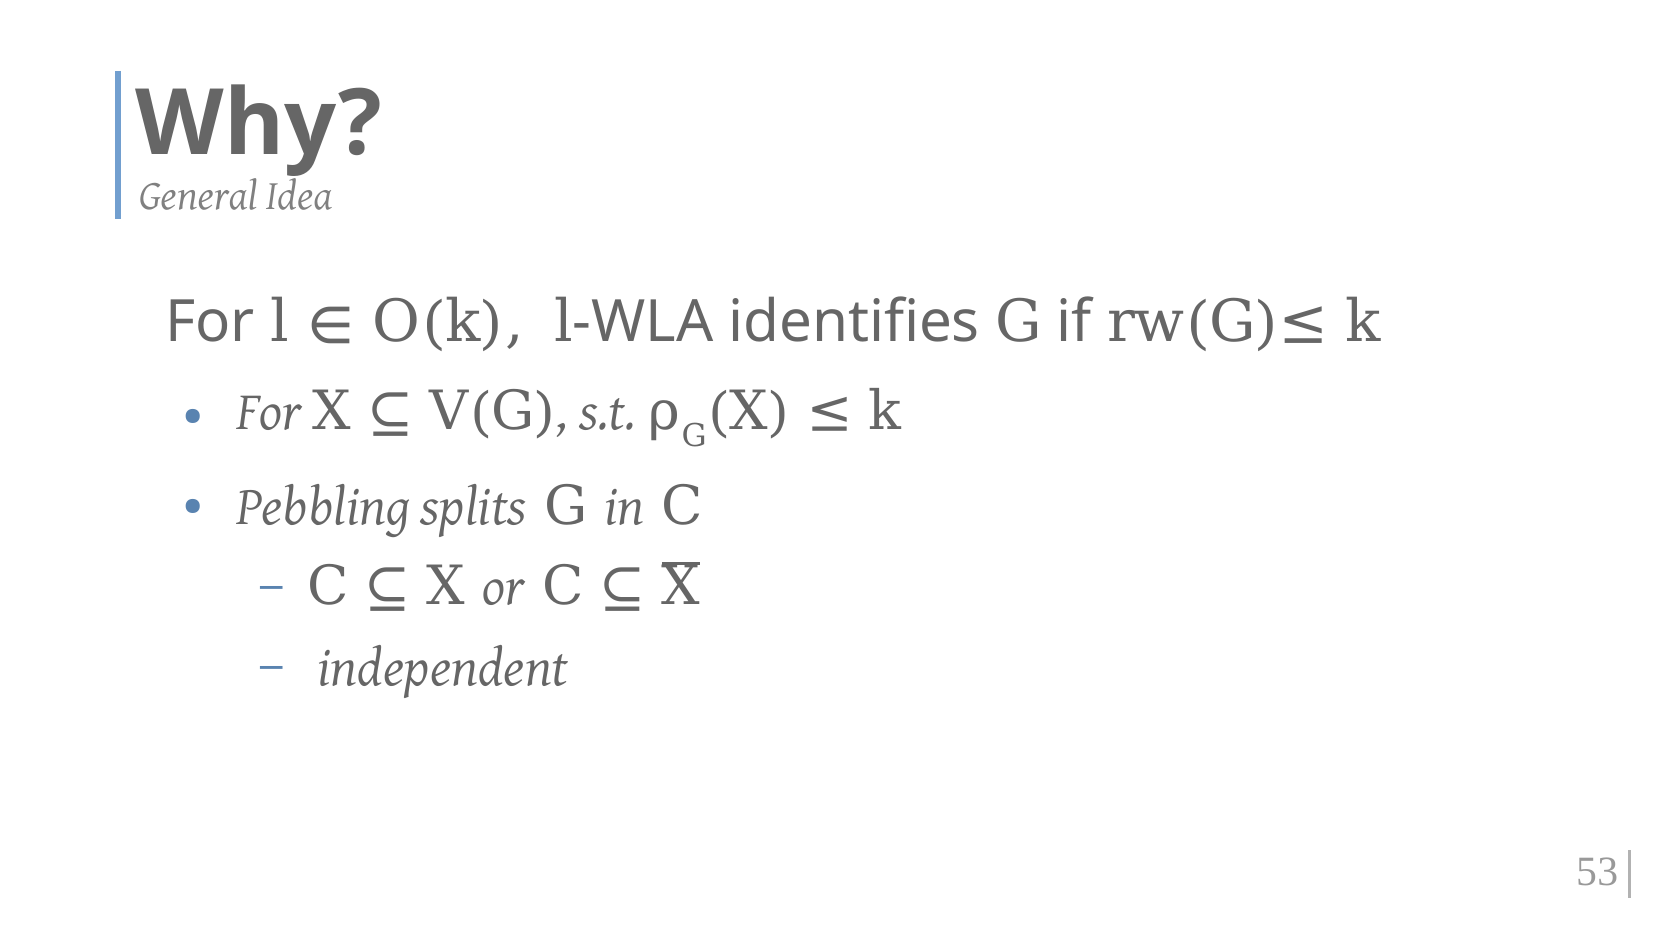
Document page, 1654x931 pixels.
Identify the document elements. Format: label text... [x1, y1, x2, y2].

title Why? [135, 60, 1601, 178]
list For l ∈ O(k), l-WLA identifies G if rw(G)≤ k For X ⊆ V(G), s.t. ρG(X) ≤ k Pebbling splits G in C C ⊆ X or C ⊆ X independent [94, 278, 1565, 884]
text_box General Idea [124, 165, 721, 229]
